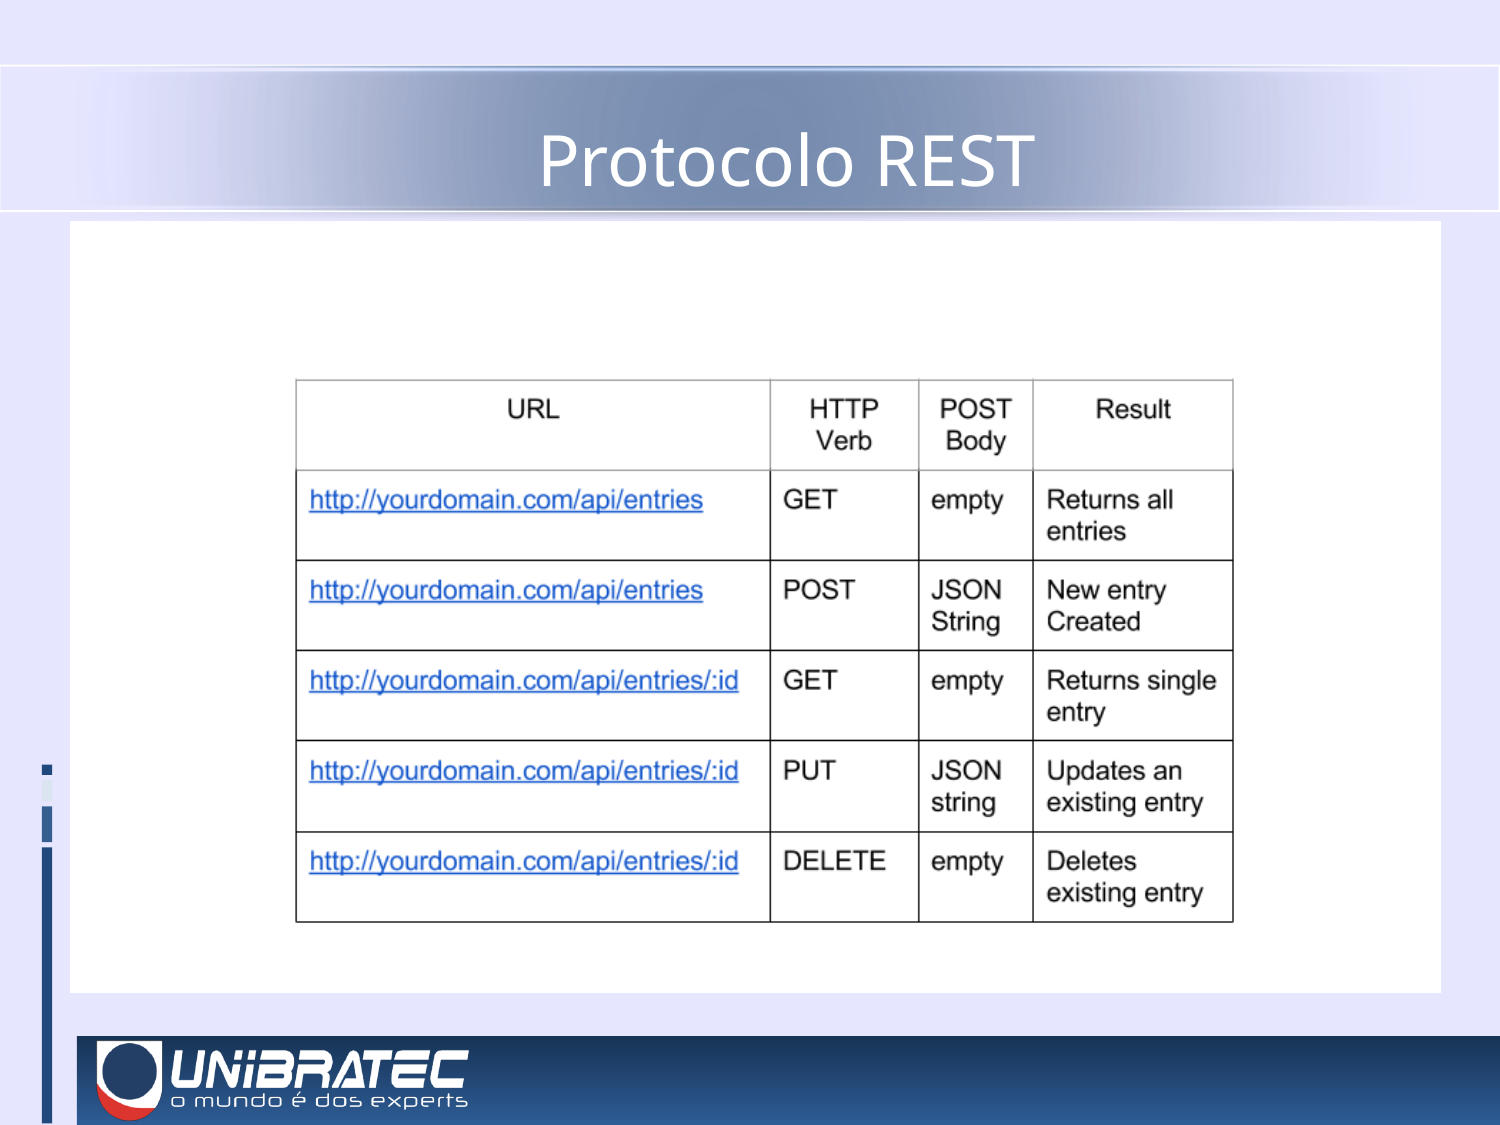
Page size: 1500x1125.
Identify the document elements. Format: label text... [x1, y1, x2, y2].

title Protocolo REST [150, 84, 1424, 221]
picture [0, 58, 1500, 993]
picture [96, 1040, 469, 1121]
